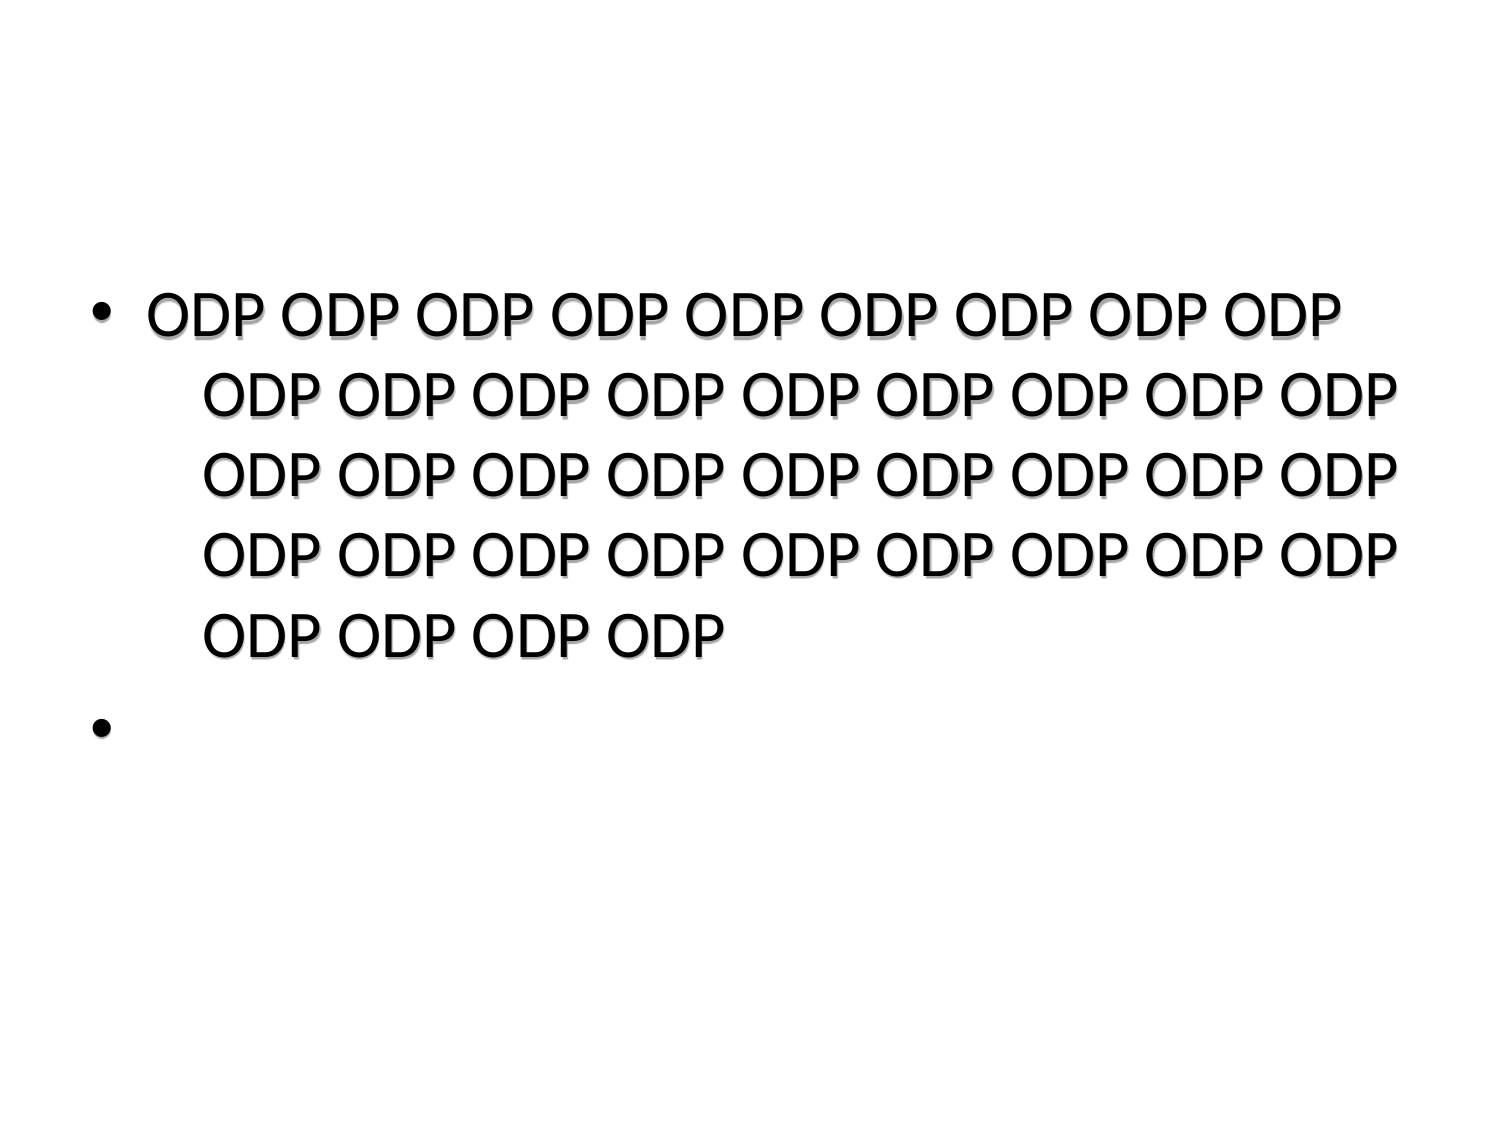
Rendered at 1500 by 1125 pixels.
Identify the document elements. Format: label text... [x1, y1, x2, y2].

list ODP ODP ODP ODP ODP ODP ODP ODP ODP ODP ODP ODP ODP ODP ODP ODP ODP ODP ODP ODP ODP ODP ODP ODP ODP ODP ODP ODP ODP ODP ODP ODP ODP ODP ODP ODP ODP ODP ODP ODP [75, 262, 1426, 1005]
